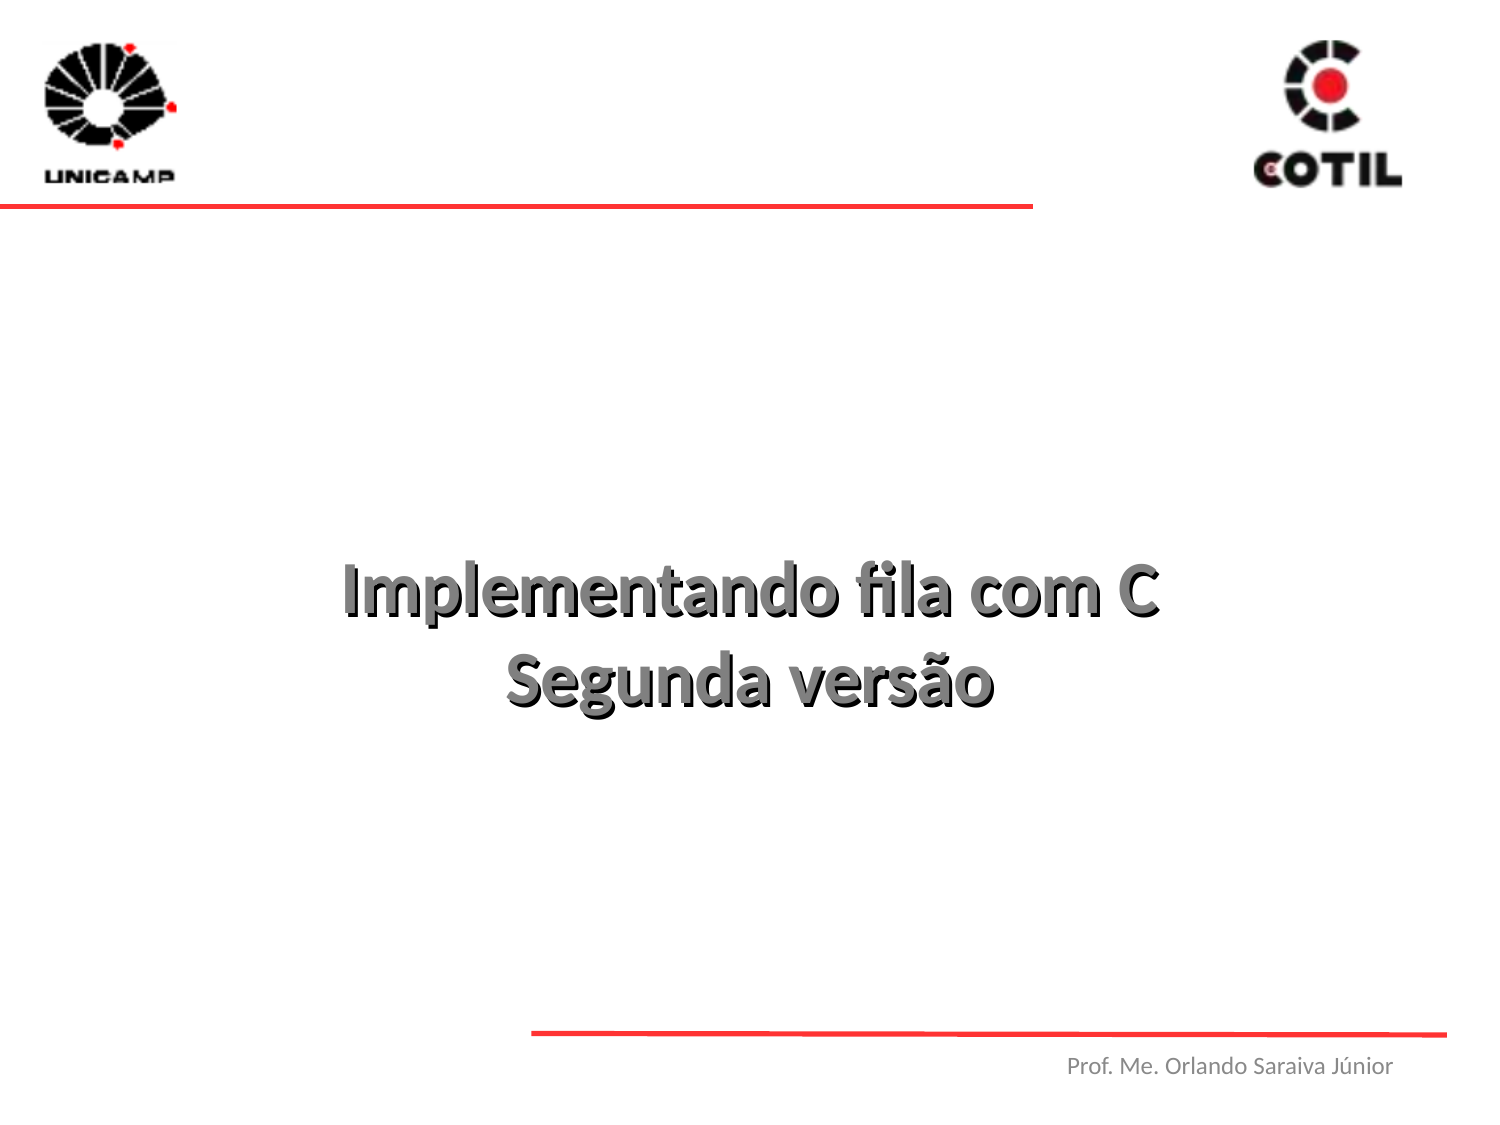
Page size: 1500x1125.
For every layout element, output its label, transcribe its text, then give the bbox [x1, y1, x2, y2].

picture [29, 29, 213, 199]
title Implementando fila com C Segunda versão [0, 531, 1500, 719]
picture [1226, 17, 1418, 207]
